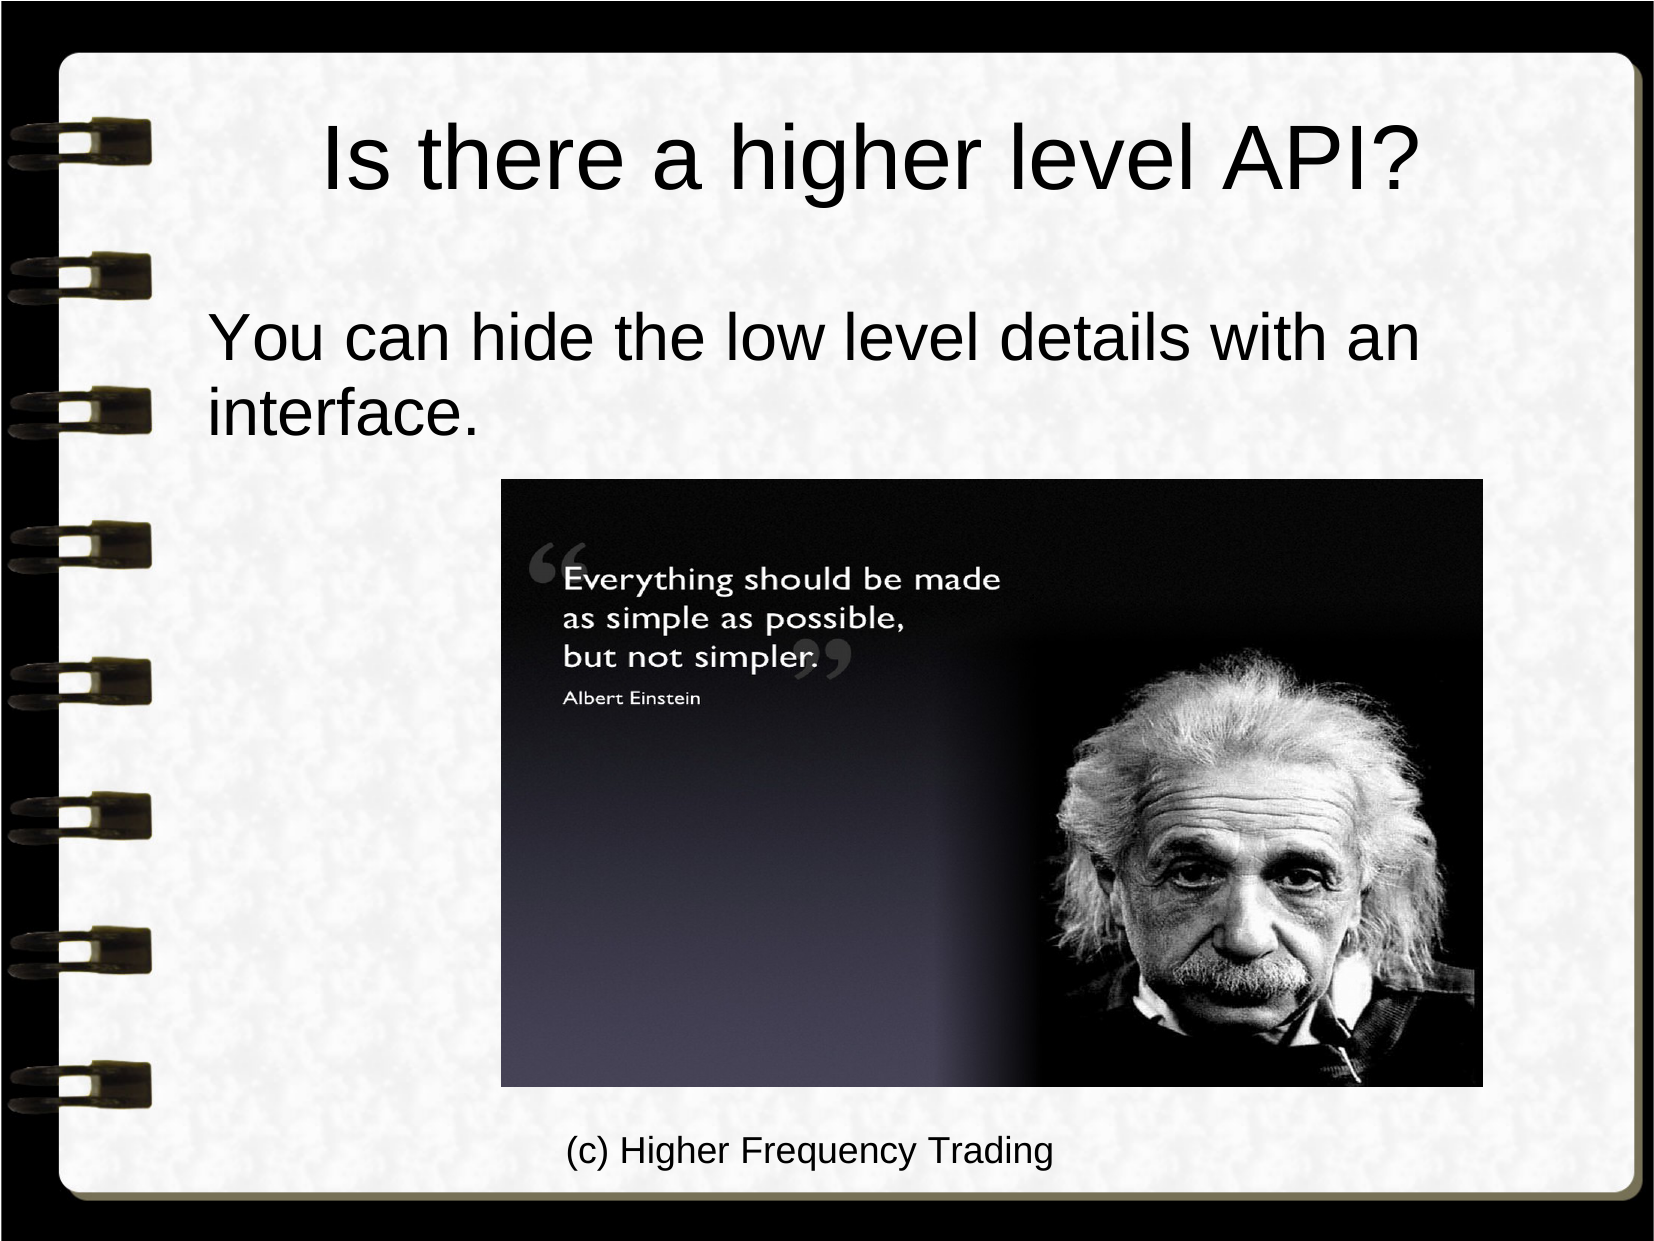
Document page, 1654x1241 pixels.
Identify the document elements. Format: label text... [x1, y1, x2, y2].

title Is there a higher level API? [153, 52, 1641, 260]
list You can hide the low level details with an interface. [151, 296, 1606, 1016]
picture [1, 1, 1654, 1241]
